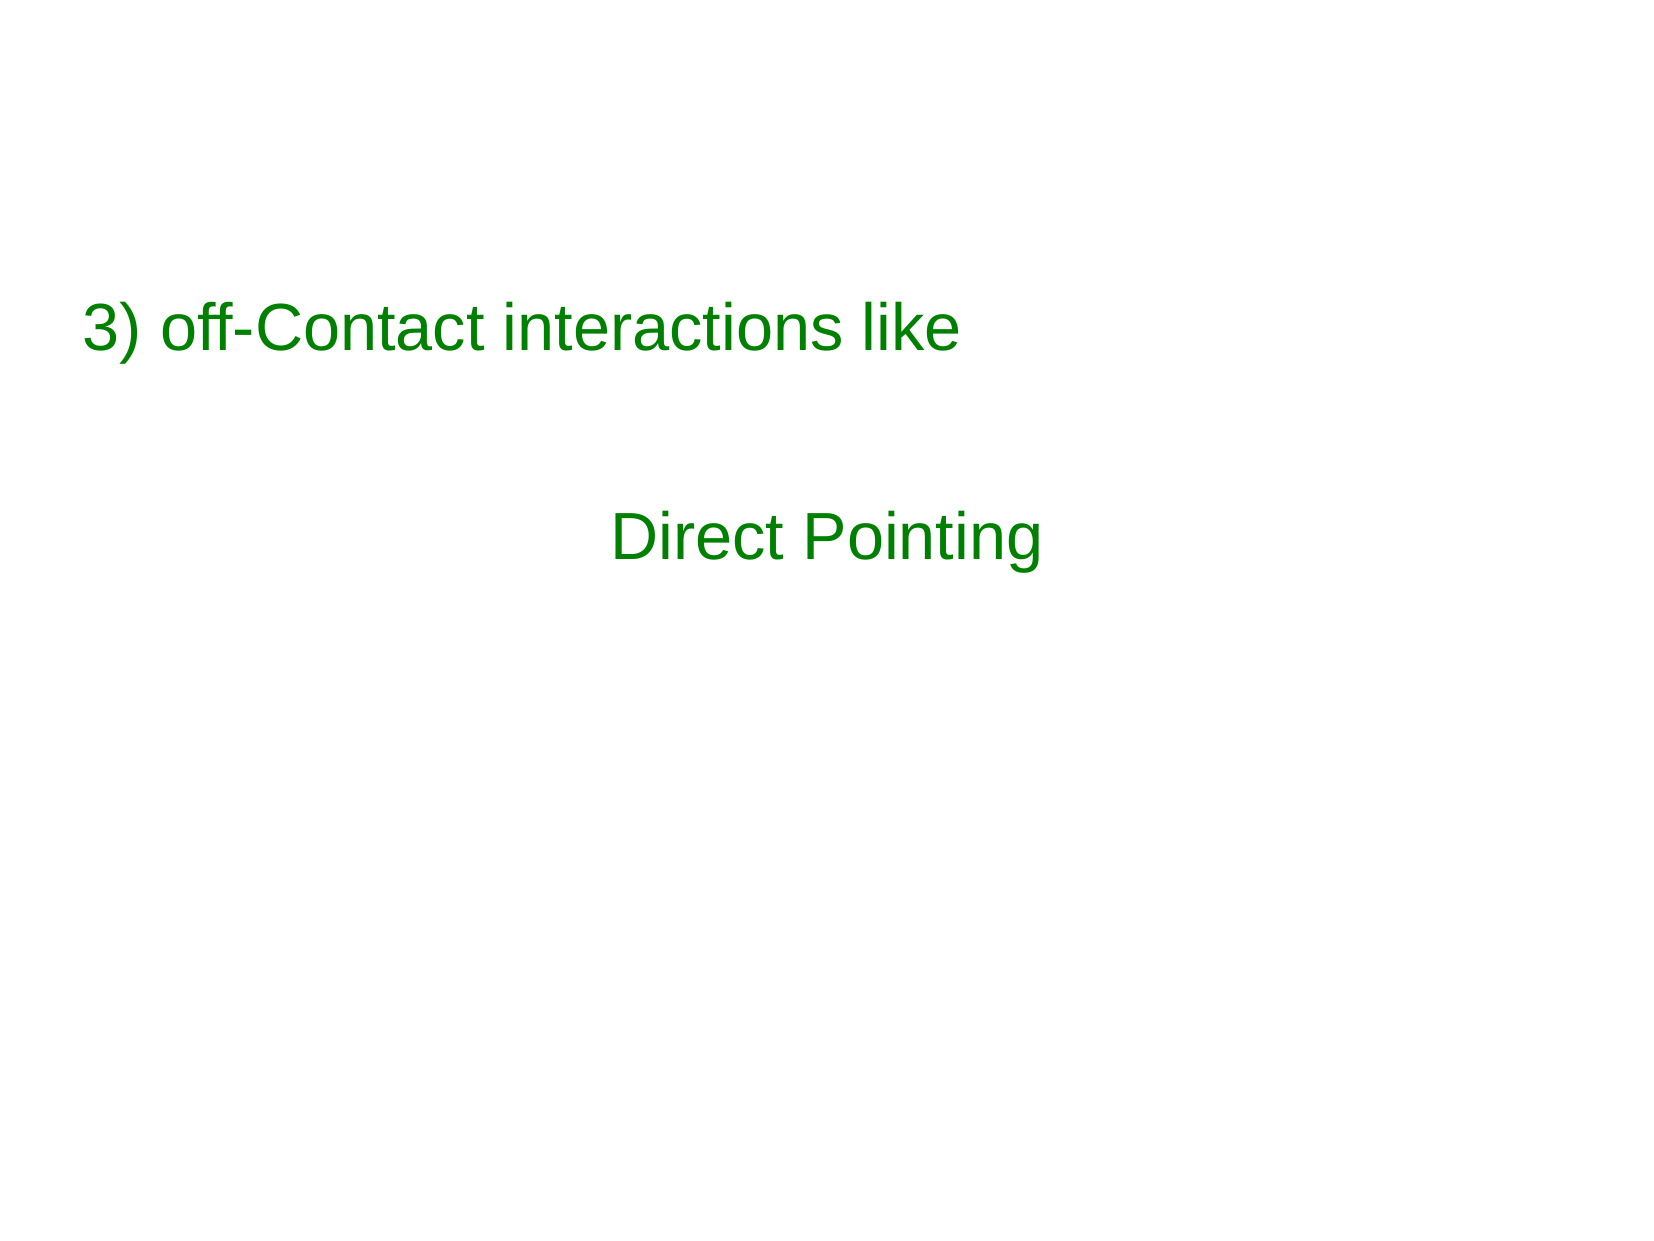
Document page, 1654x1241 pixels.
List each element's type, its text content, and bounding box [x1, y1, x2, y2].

list 3) off-Contact interactions like Direct Pointing [82, 290, 1571, 1109]
